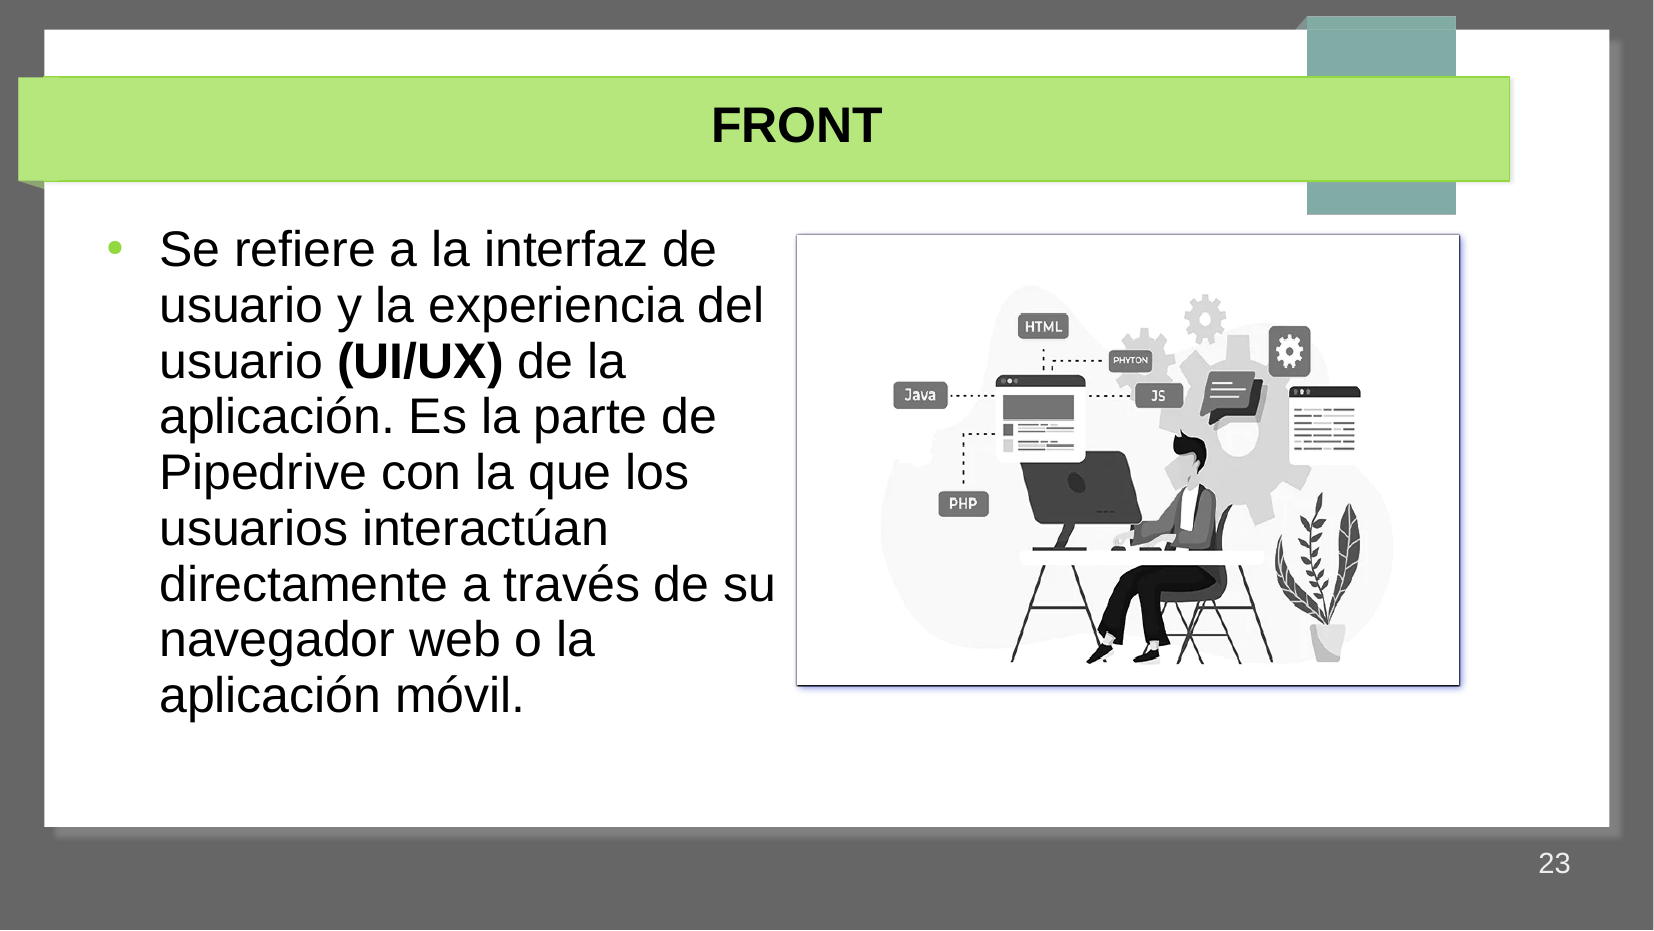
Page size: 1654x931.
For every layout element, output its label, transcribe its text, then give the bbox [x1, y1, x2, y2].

picture [797, 235, 1459, 685]
title FRONT [88, 73, 1506, 178]
list Se refiere a la interfaz de usuario y la experiencia del usuario (UI/UX) de la aplicación. Es la parte de Pipedrive con la que los usuarios interactúan directamente a través de su navegador web o la aplicación móvil. [88, 221, 809, 813]
